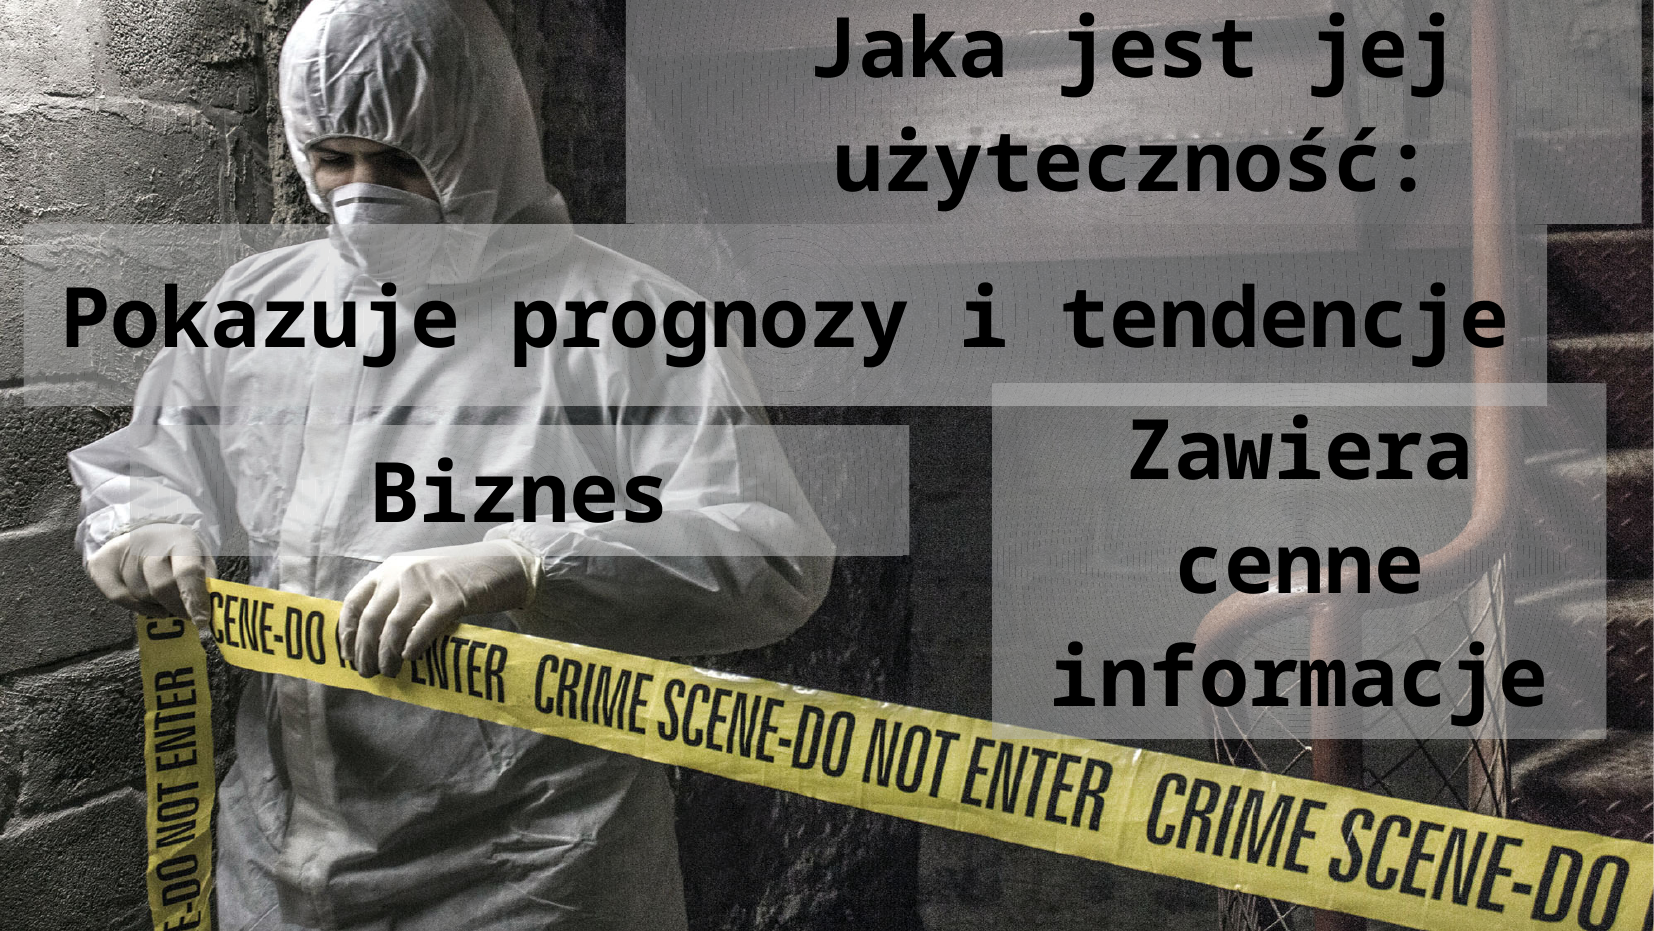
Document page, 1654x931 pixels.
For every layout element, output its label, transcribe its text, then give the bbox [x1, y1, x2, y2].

picture [0, 0, 1654, 931]
text_box Jaka jest jej użyteczność: [625, 11, 1642, 194]
text_box Pokazuje prognozy i tendencje [23, 224, 1548, 406]
text_box Biznes [129, 425, 910, 556]
text_box Zawiera cenne informacje [992, 425, 1607, 697]
